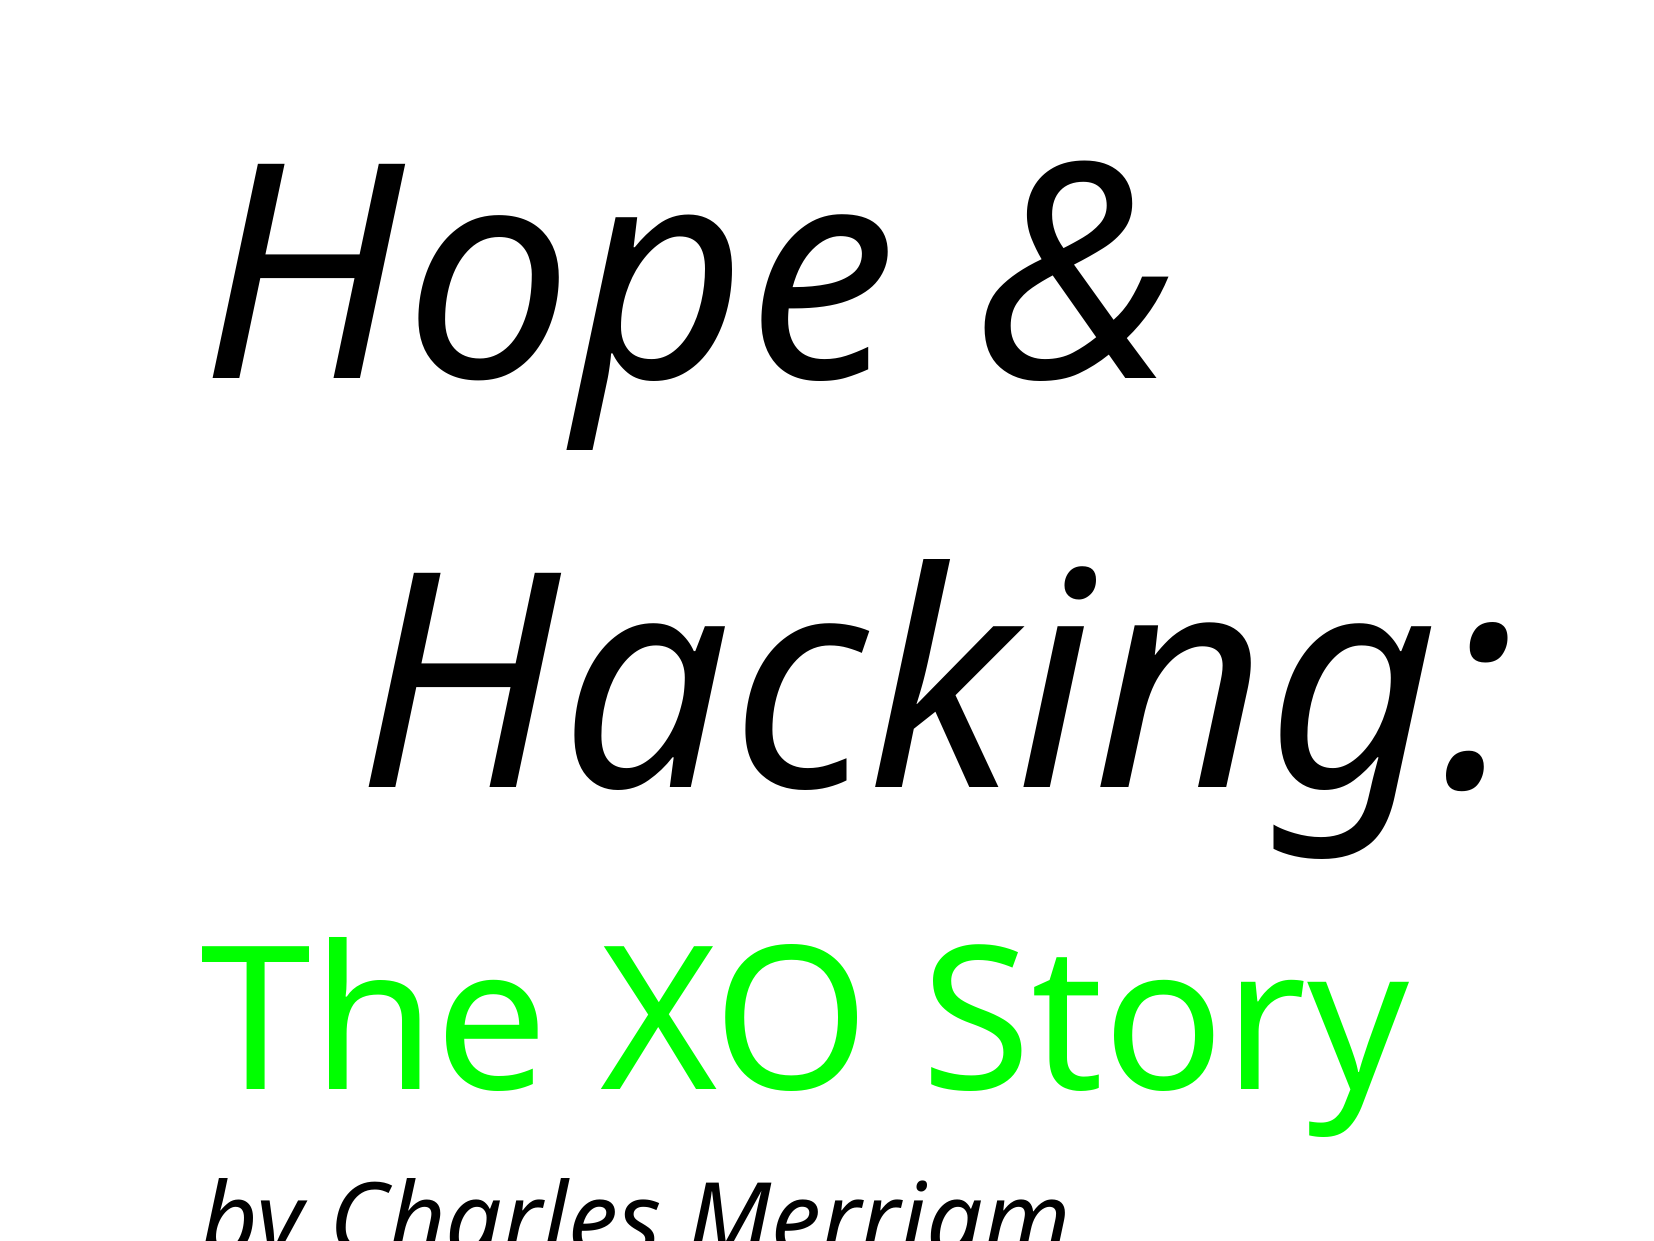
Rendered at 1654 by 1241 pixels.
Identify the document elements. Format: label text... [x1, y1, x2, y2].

text_box Hope & Hacking: The XO Story by Charles Merriam http://charlesmerriam.com/talk [186, 50, 1316, 1210]
